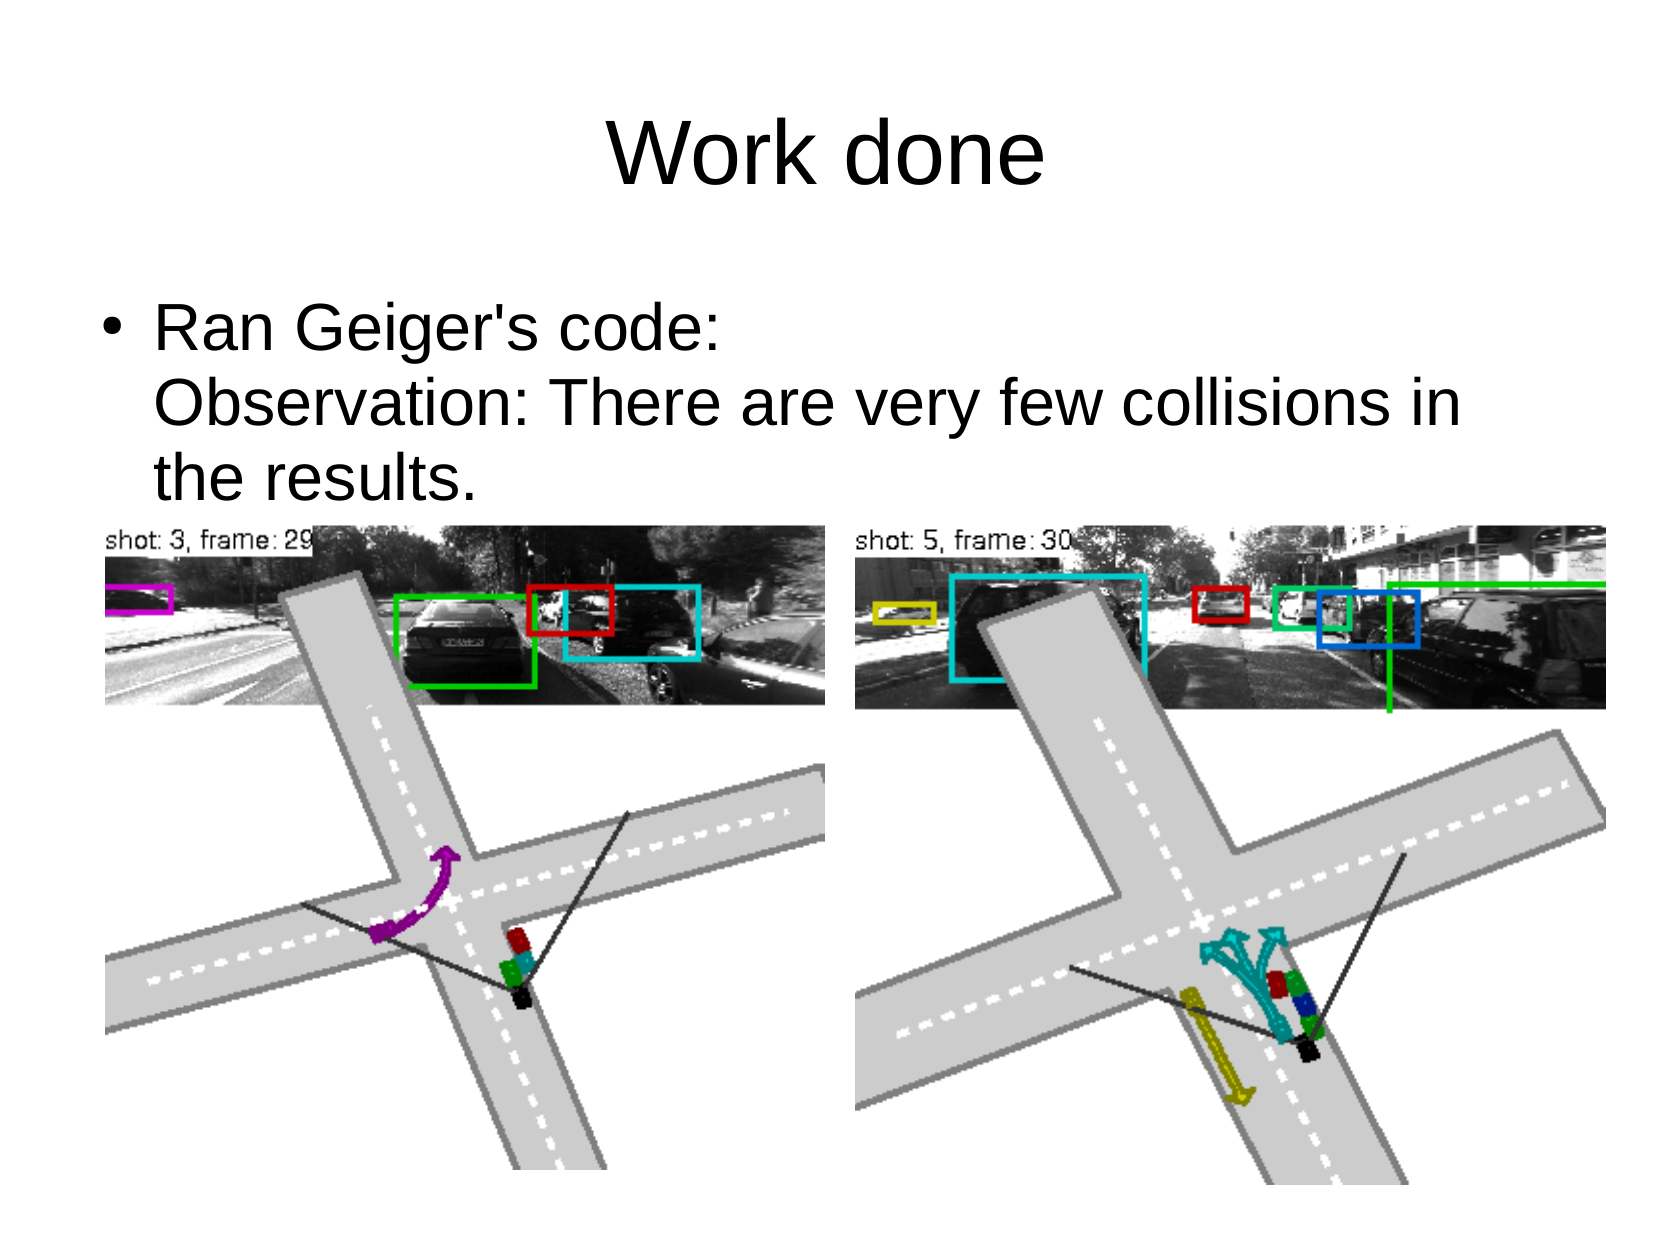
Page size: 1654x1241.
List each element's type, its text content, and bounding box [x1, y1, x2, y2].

picture [105, 524, 825, 1171]
list Ran Geiger's code: Observation: There are very few collisions in the results. [82, 290, 1571, 1010]
picture [855, 524, 1606, 1186]
title Work done [82, 49, 1571, 257]
